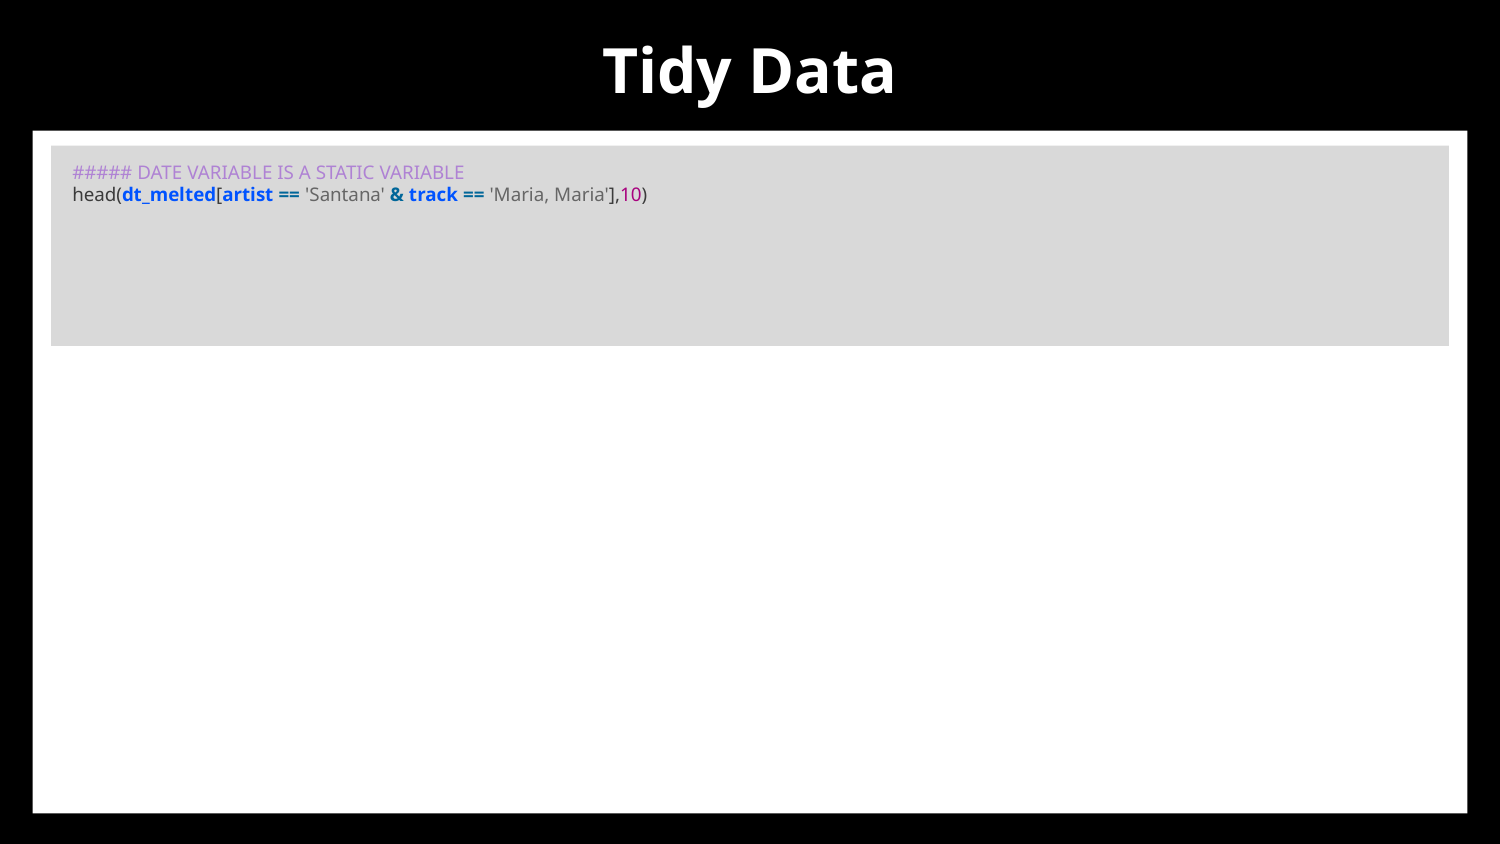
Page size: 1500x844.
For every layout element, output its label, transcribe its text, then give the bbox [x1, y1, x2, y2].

text_box Tidy Data [32, 21, 1468, 116]
text_box ##### DATE VARIABLE IS A STATIC VARIABLE head(dt_melted[artist == 'Santana' & track == 'Maria, Maria'],10) [51, 145, 1449, 346]
